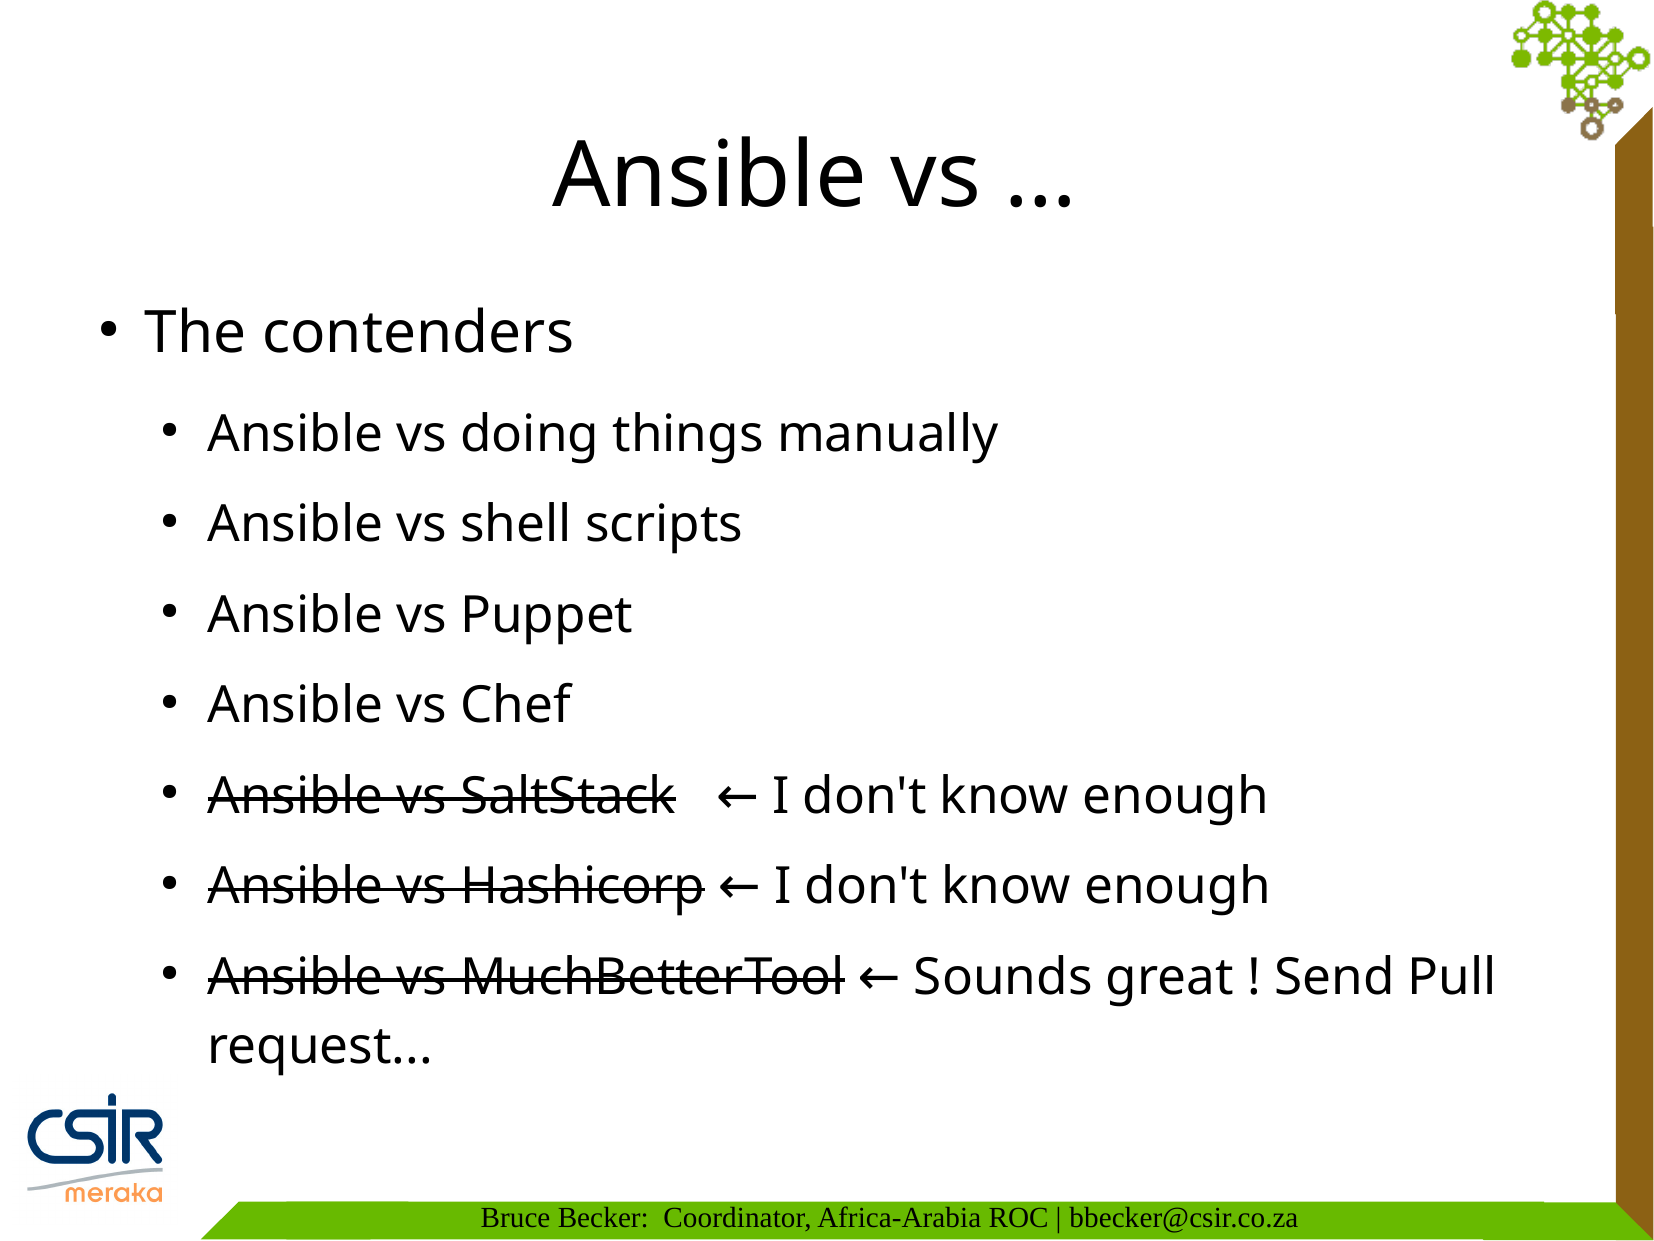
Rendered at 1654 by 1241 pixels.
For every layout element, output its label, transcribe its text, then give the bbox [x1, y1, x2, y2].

title Ansible vs … [82, 67, 1571, 275]
picture [1503, 0, 1654, 144]
list The contenders Ansible vs doing things manually Ansible vs shell scripts Ansible vs Puppet Ansible vs Chef Ansible vs SaltStack ← I don't know enough Ansible vs Hashicorp ← I don't know enough Ansible vs MuchBetterTool ← Sounds great ! Send Pull request... [82, 290, 1571, 1081]
picture [12, 1074, 178, 1225]
